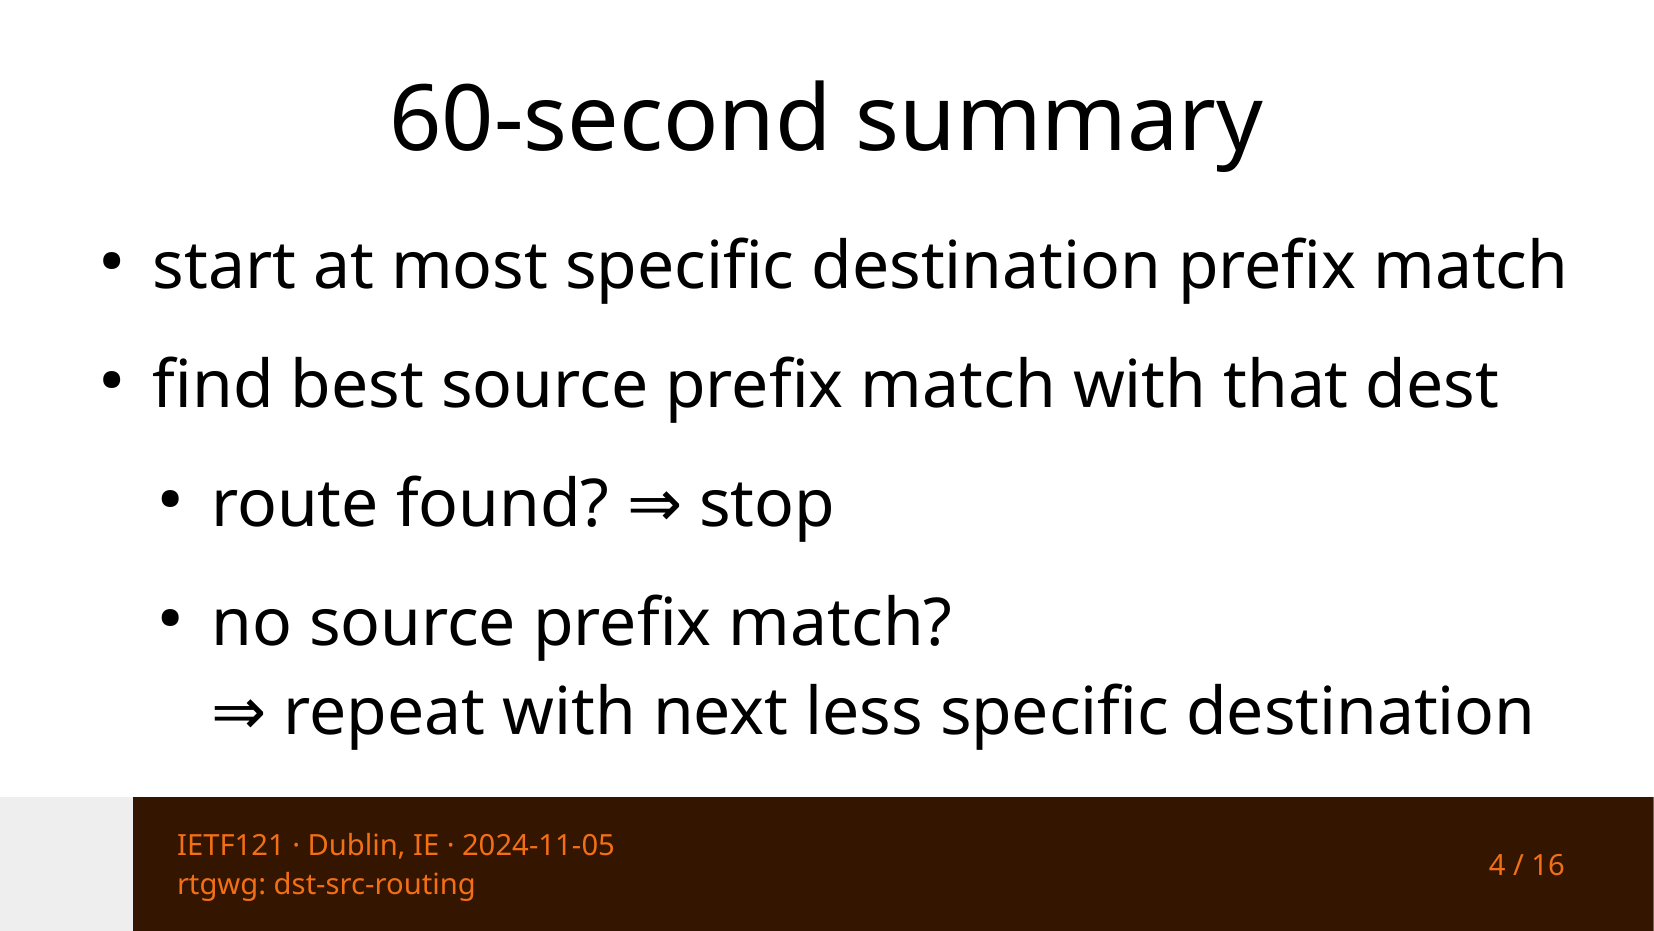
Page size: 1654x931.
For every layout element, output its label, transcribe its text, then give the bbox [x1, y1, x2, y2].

title 60-second summary [82, 37, 1571, 193]
list start at most specific destination prefix match find best source prefix match with that dest route found? ⇒ stop no source prefix match? ⇒ repeat with next less specific destination [82, 217, 1571, 768]
